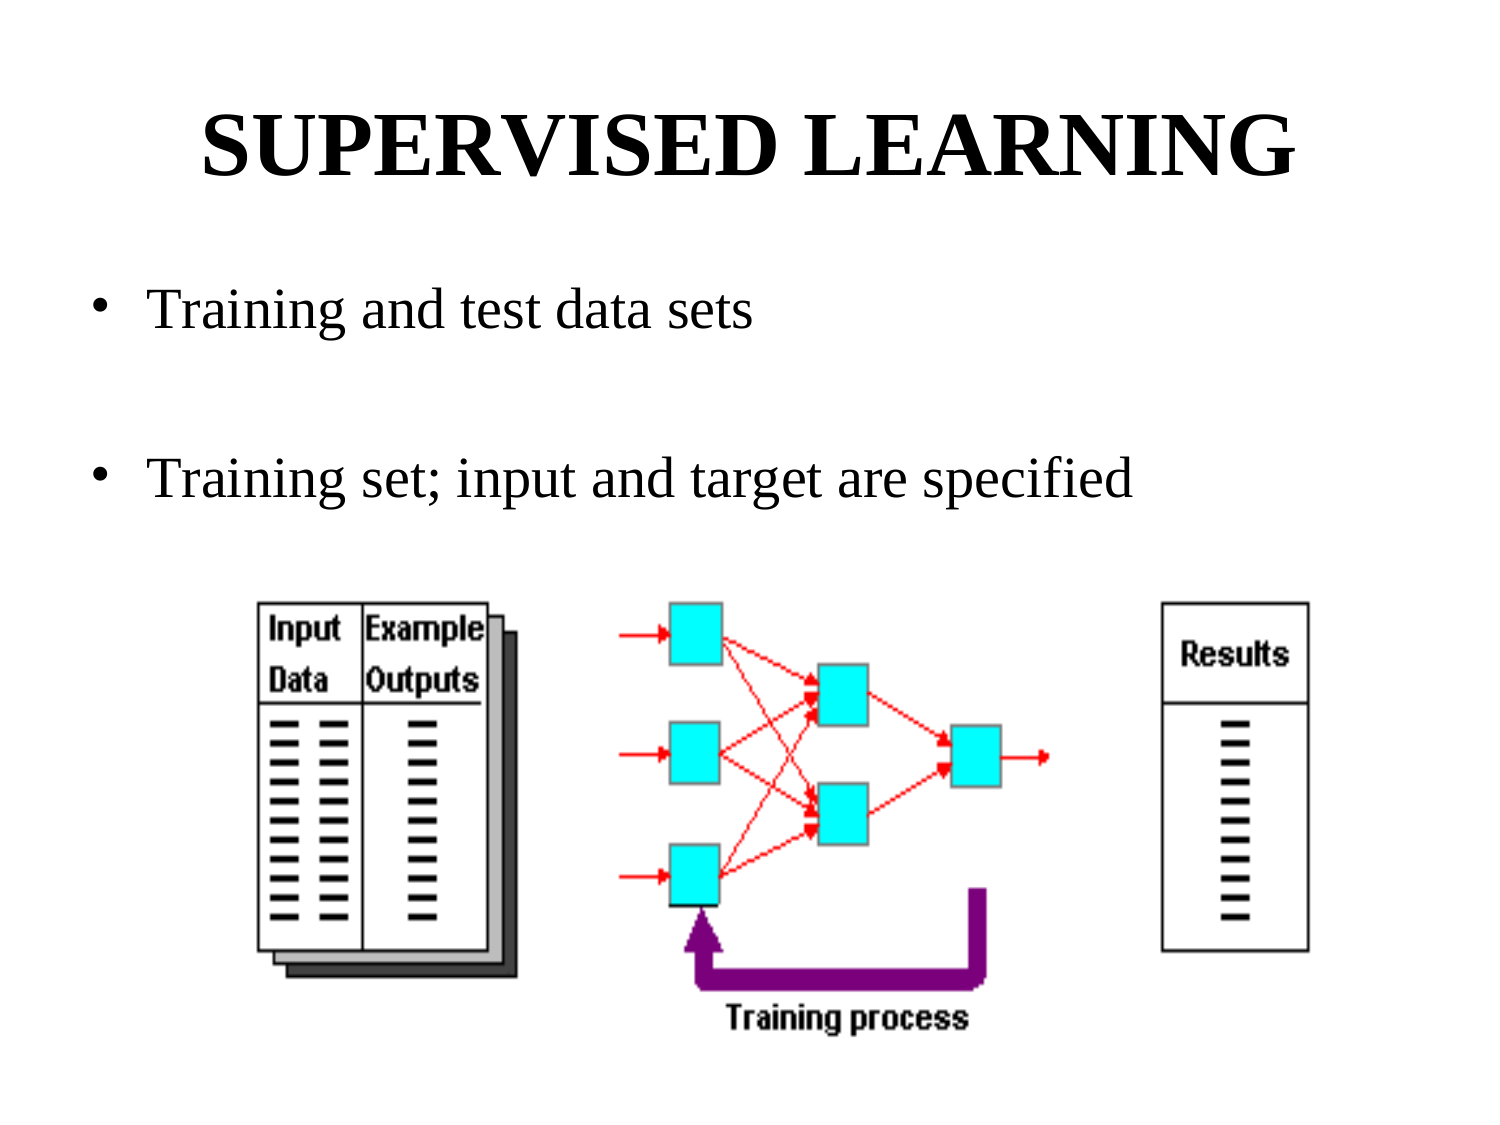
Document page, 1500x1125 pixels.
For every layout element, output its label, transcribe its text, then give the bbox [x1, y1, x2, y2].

list Training and test data sets Training set; input and target are specified [75, 262, 1426, 1005]
title SUPERVISED LEARNING [75, 45, 1426, 233]
picture [237, 574, 1326, 1051]
